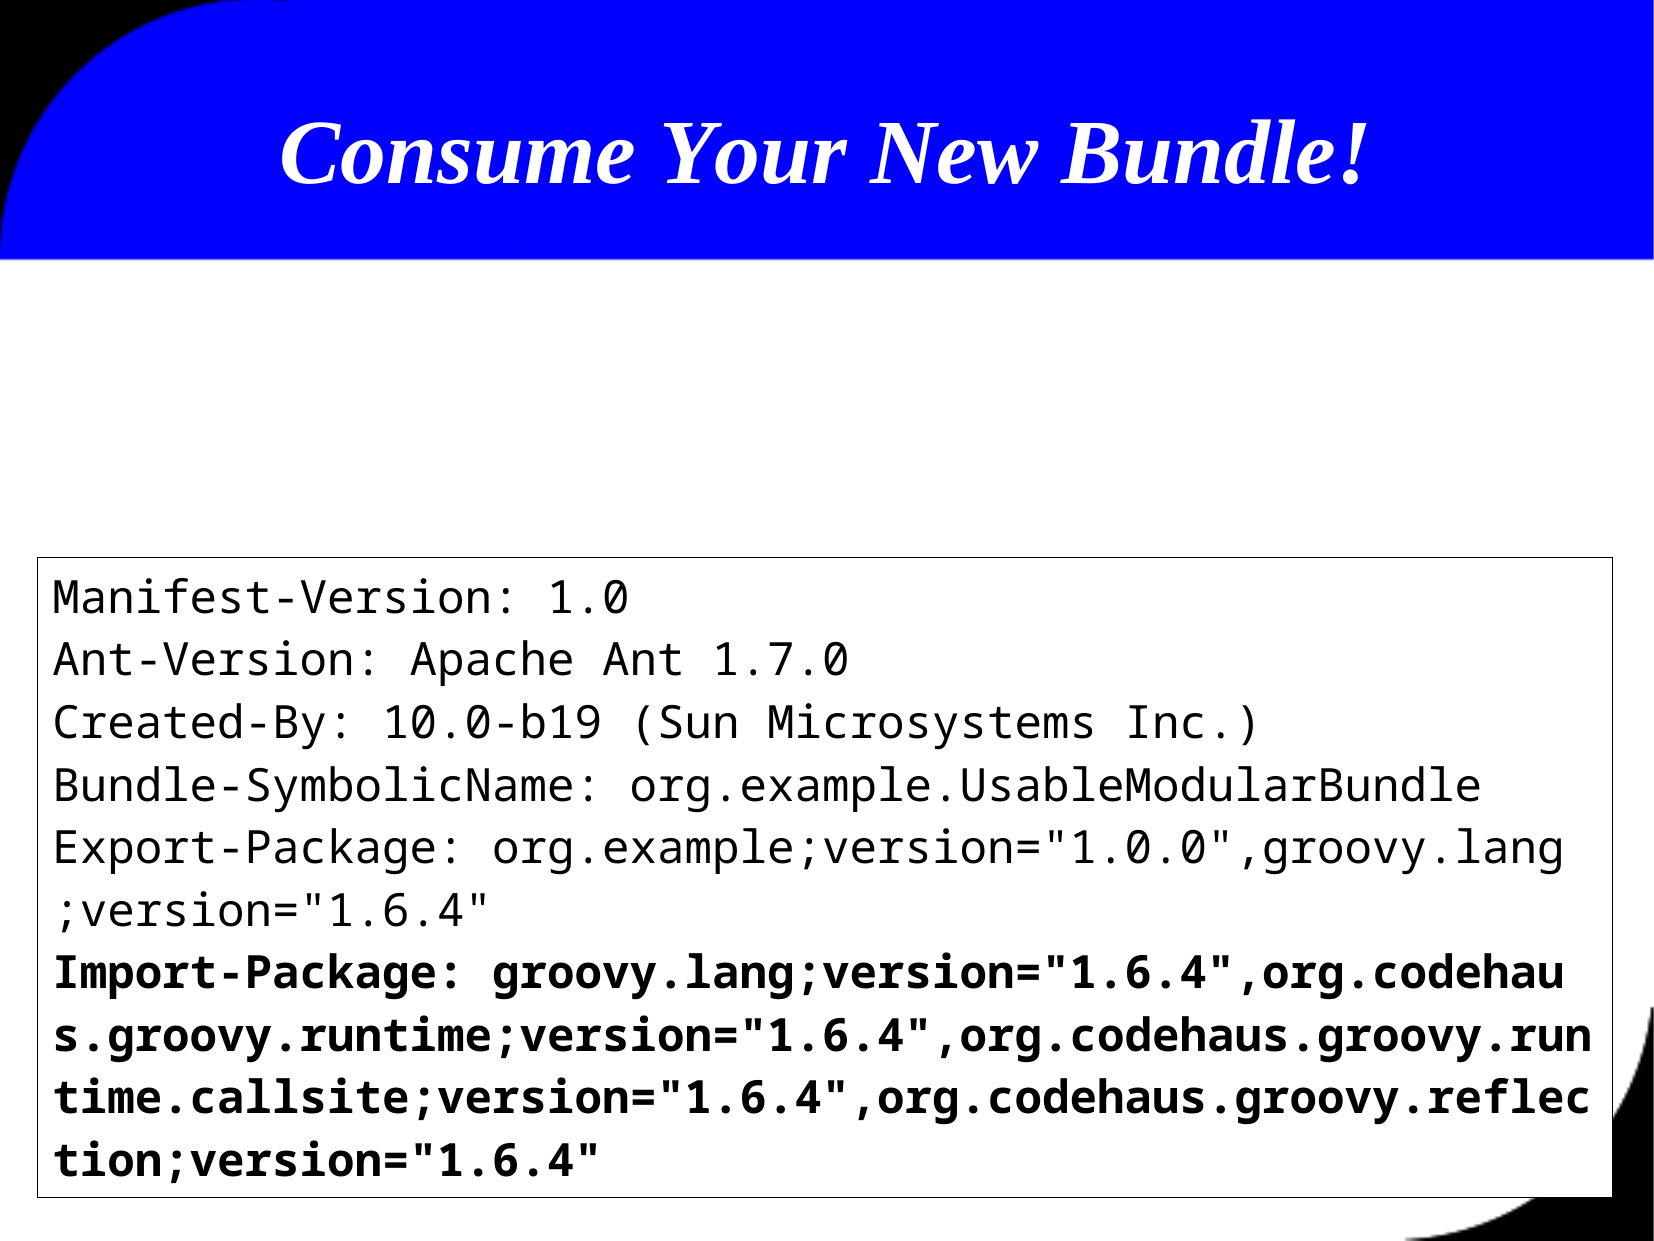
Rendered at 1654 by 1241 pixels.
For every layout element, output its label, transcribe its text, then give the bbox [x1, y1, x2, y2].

picture [0, 0, 1654, 1241]
table_header Manifest-Version: 1.0 Ant-Version: Apache Ant 1.7.0 Created-By: 10.0-b19 (Sun Microsystems Inc.) Bundle-SymbolicName: org.example.UsableModularBundle Export-Package: org.example;version="1.0.0",groovy.lang ;version="1.6.4" Import-Package: groovy.lang;version="1.6.4",org.codehau s.groovy.runtime;version="1.6.4",org.codehaus.groovy.runtime.callsite;version="1.6.4",org.codehaus.groovy.reflection;version="1.6.4" [38, 558, 1612, 1197]
title Consume Your New Bundle! [82, 49, 1571, 257]
